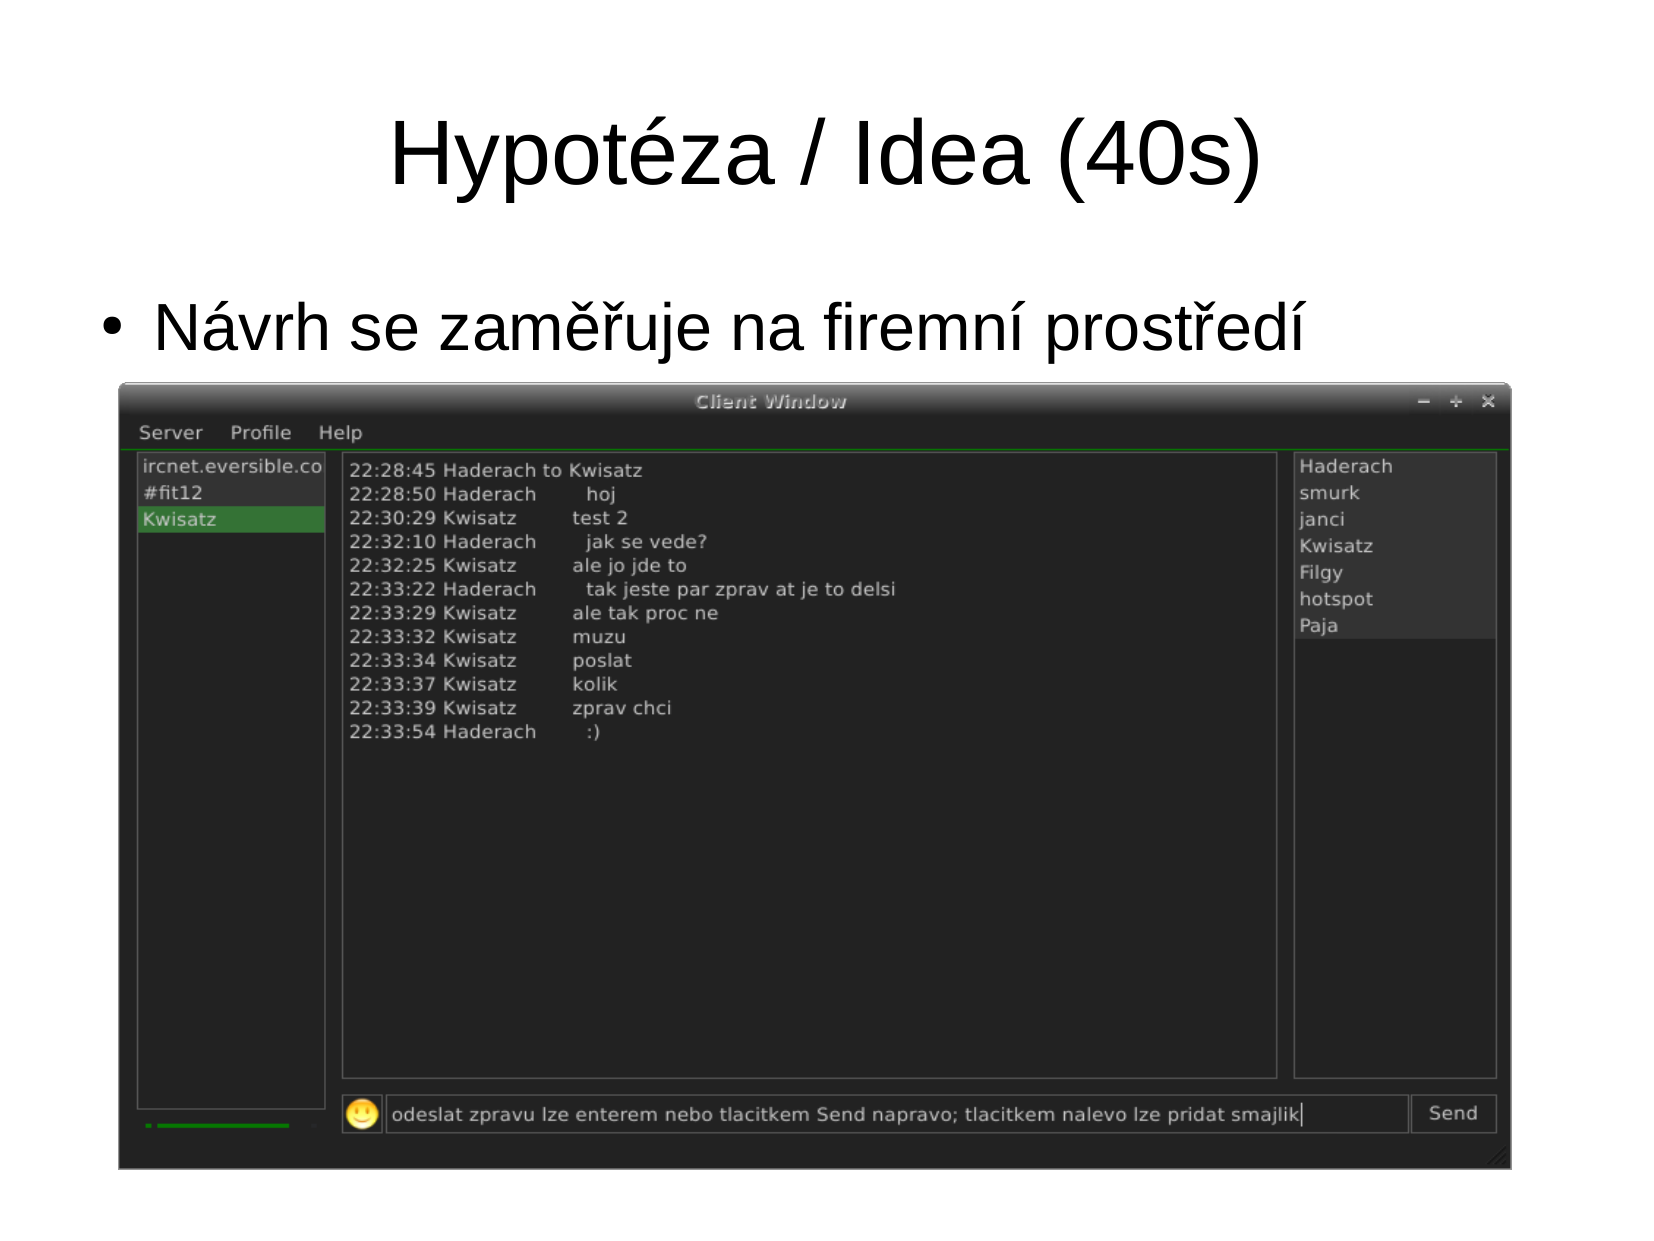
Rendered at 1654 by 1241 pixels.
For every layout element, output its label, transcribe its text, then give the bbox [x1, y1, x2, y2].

list Návrh se zaměřuje na firemní prostředí [82, 290, 1571, 1010]
title Hypotéza / Idea (40s) [82, 49, 1571, 257]
picture [118, 382, 1512, 1170]
